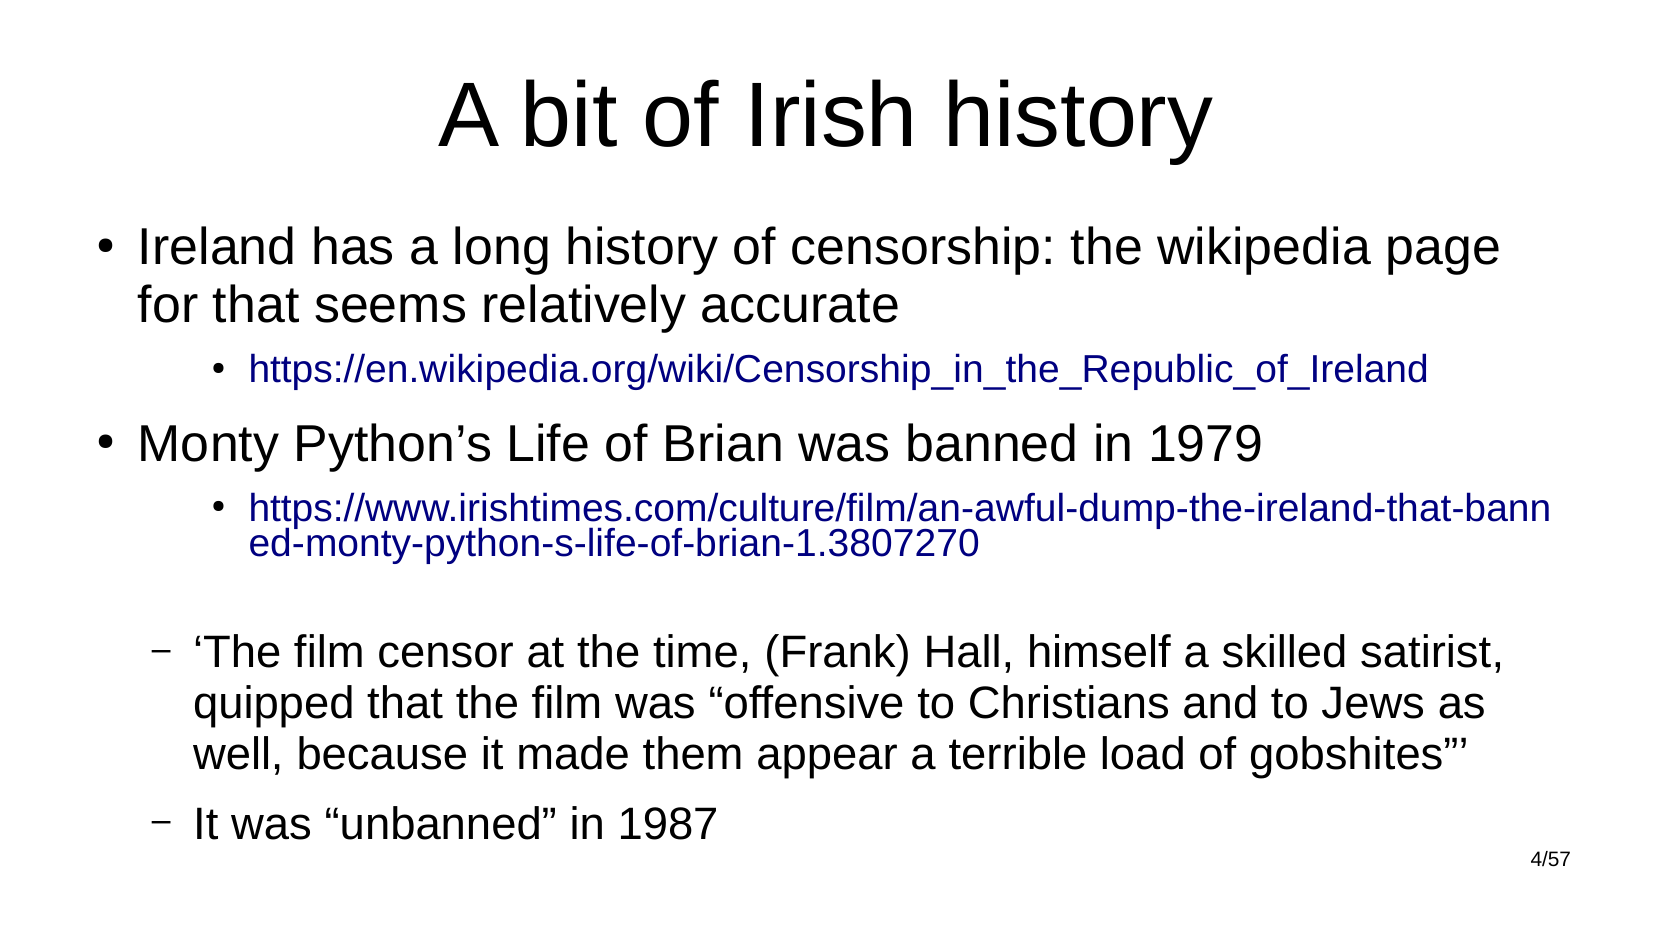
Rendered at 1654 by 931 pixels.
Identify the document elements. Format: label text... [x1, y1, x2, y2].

title A bit of Irish history [82, 37, 1571, 193]
list Ireland has a long history of censorship: the wikipedia page for that seems relatively accurate https://en.wikipedia.org/wiki/Censorship_in_the_Republic_of_Ireland Monty Python’s Life of Brian was banned in 1979 https://www.irishtimes.com/culture/film/an-awful-dump-the-ireland-that-banned-monty-python-s-life-of-brian-1.3807270 ‘The film censor at the time, (Frank) Hall, himself a skilled satirist, quipped that the film was “offensive to Christians and to Jews as well, because it made them appear a terrible load of gobshites”’ It was “unbanned” in 1987 [82, 217, 1571, 827]
